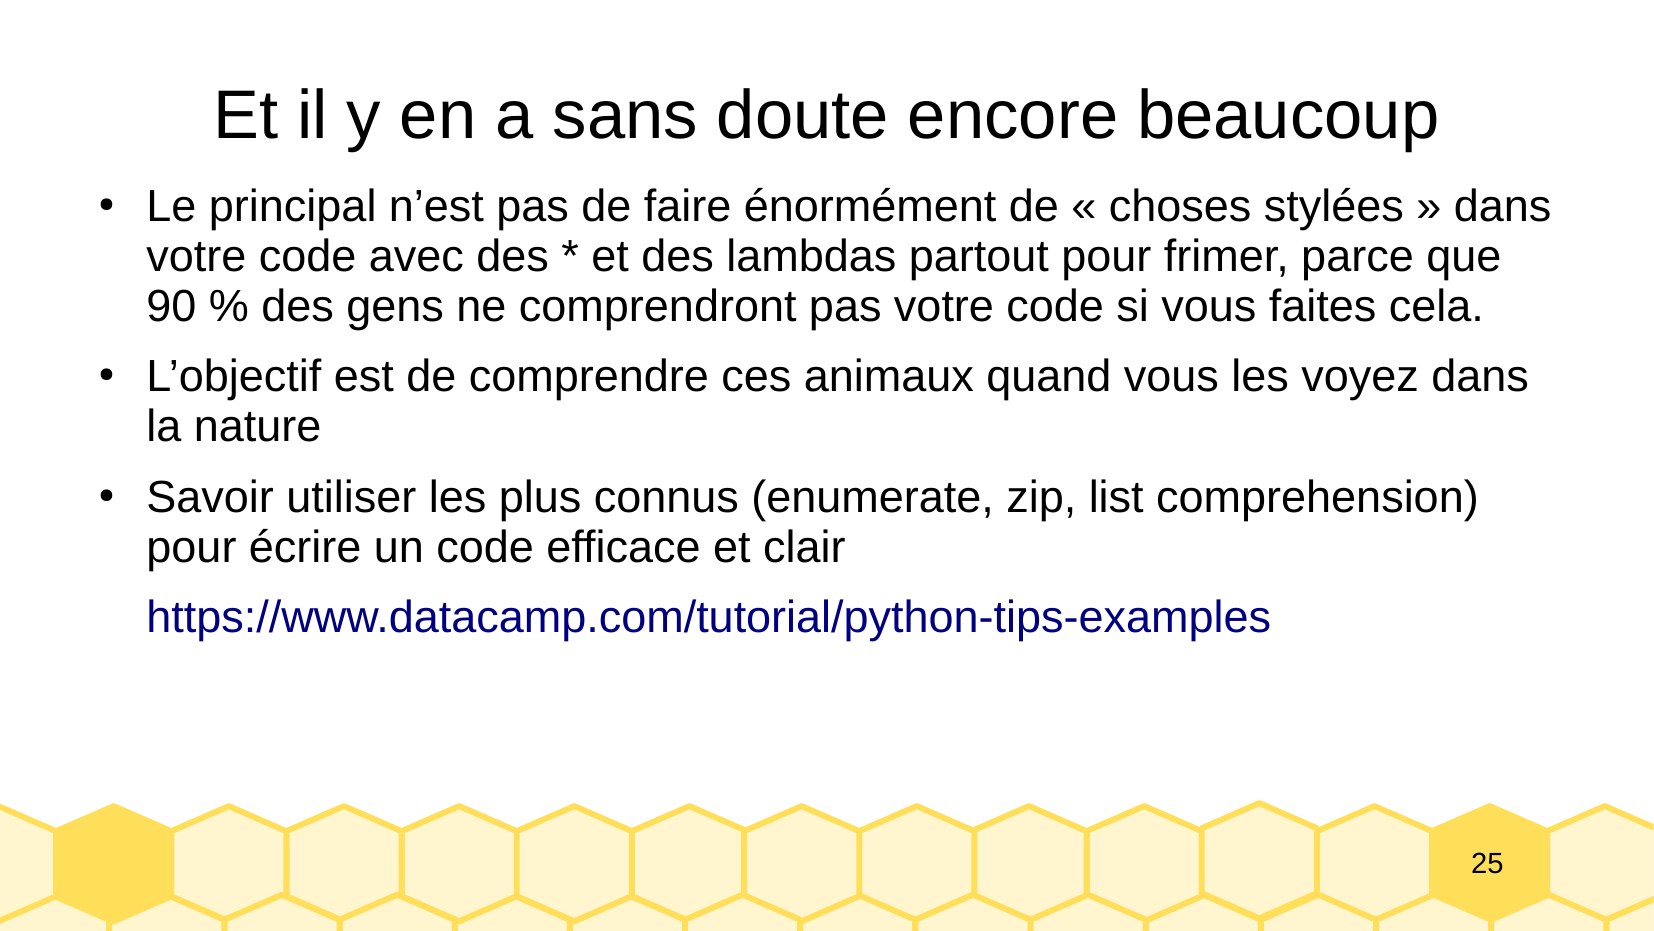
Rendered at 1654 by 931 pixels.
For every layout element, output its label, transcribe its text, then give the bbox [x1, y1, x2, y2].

list Le principal n’est pas de faire énormément de « choses stylées » dans votre code avec des * et des lambdas partout pour frimer, parce que 90 % des gens ne comprendront pas votre code si vous faites cela. L’objectif est de comprendre ces animaux quand vous les voyez dans la nature Savoir utiliser les plus connus (enumerate, zip, list comprehension) pour écrire un code efficace et clair https://www.datacamp.com/tutorial/python-tips-examples [82, 110, 1571, 650]
title Et il y en a sans doute encore beaucoup [82, 37, 1571, 110]
